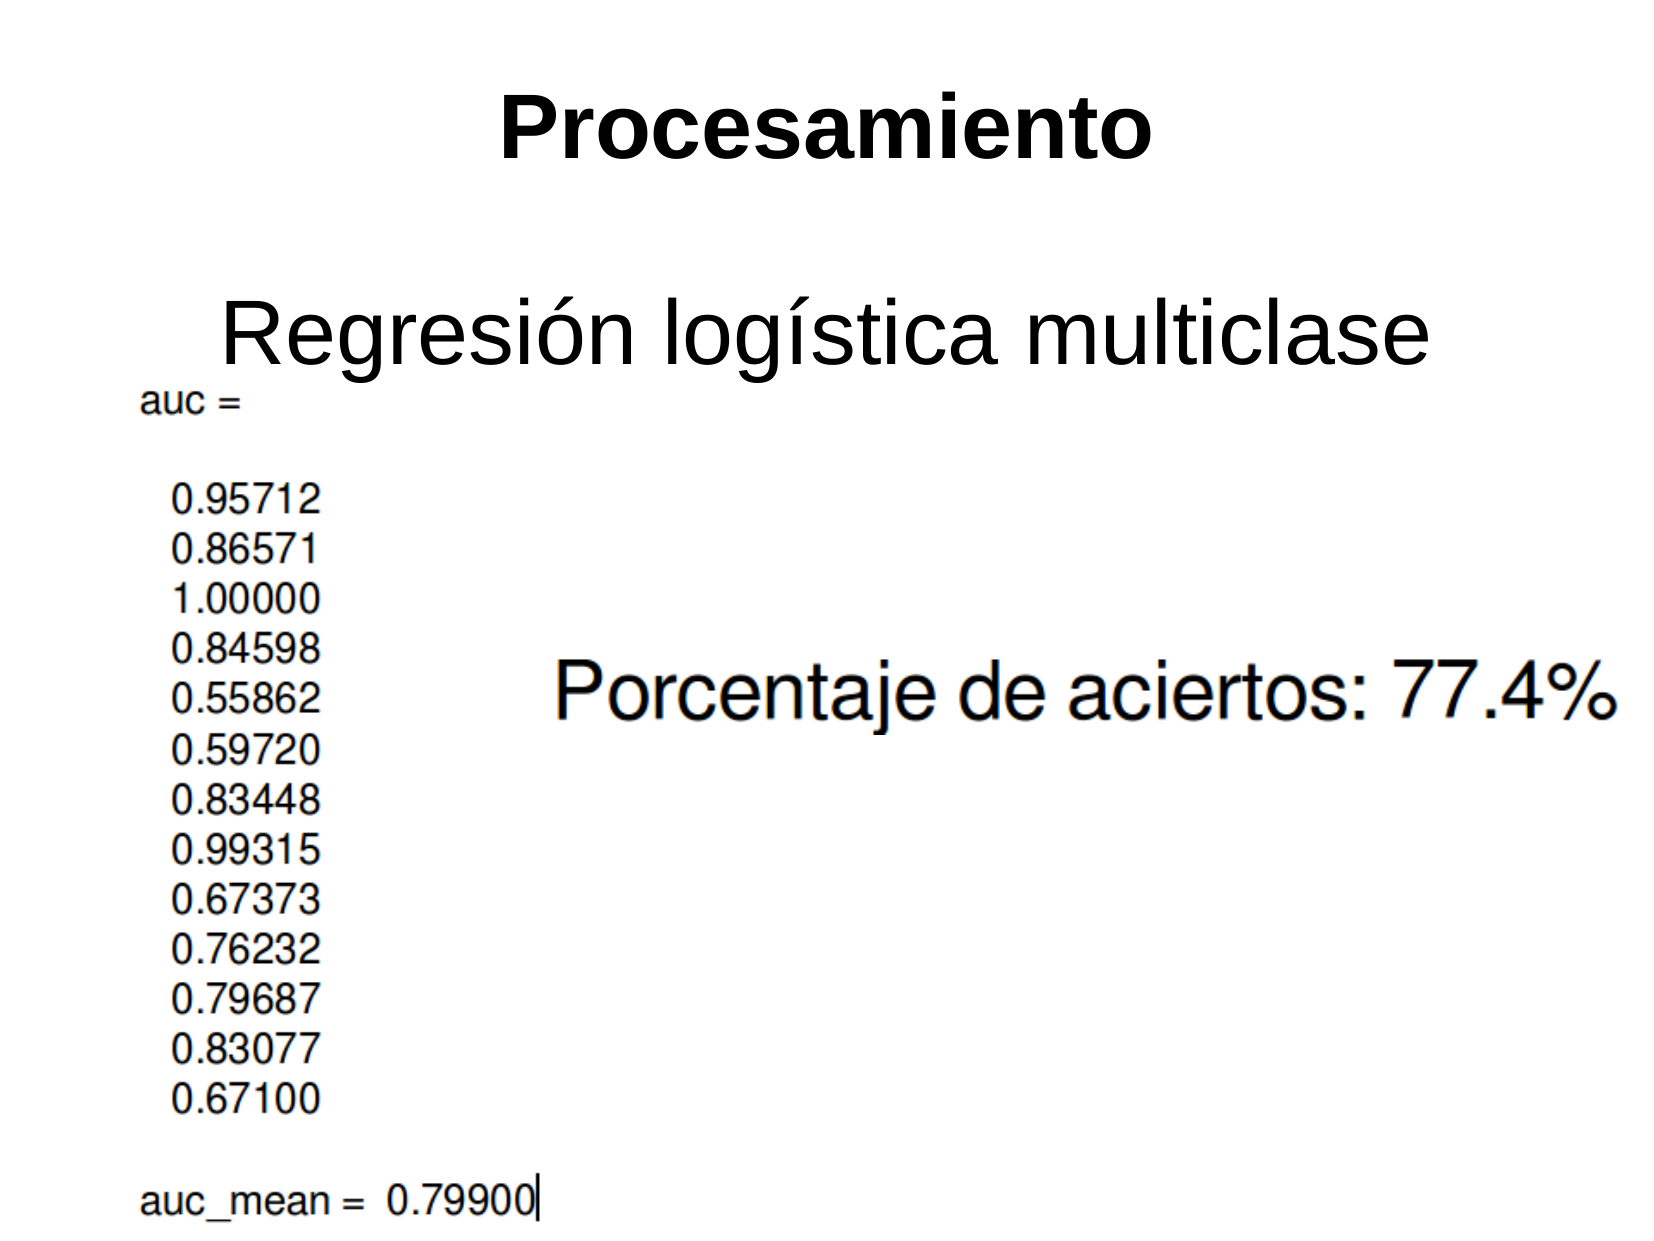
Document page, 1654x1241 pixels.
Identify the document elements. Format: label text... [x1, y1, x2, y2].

picture [135, 383, 1621, 1225]
title Procesamiento Regresión logística multiclase [82, 76, 1571, 384]
